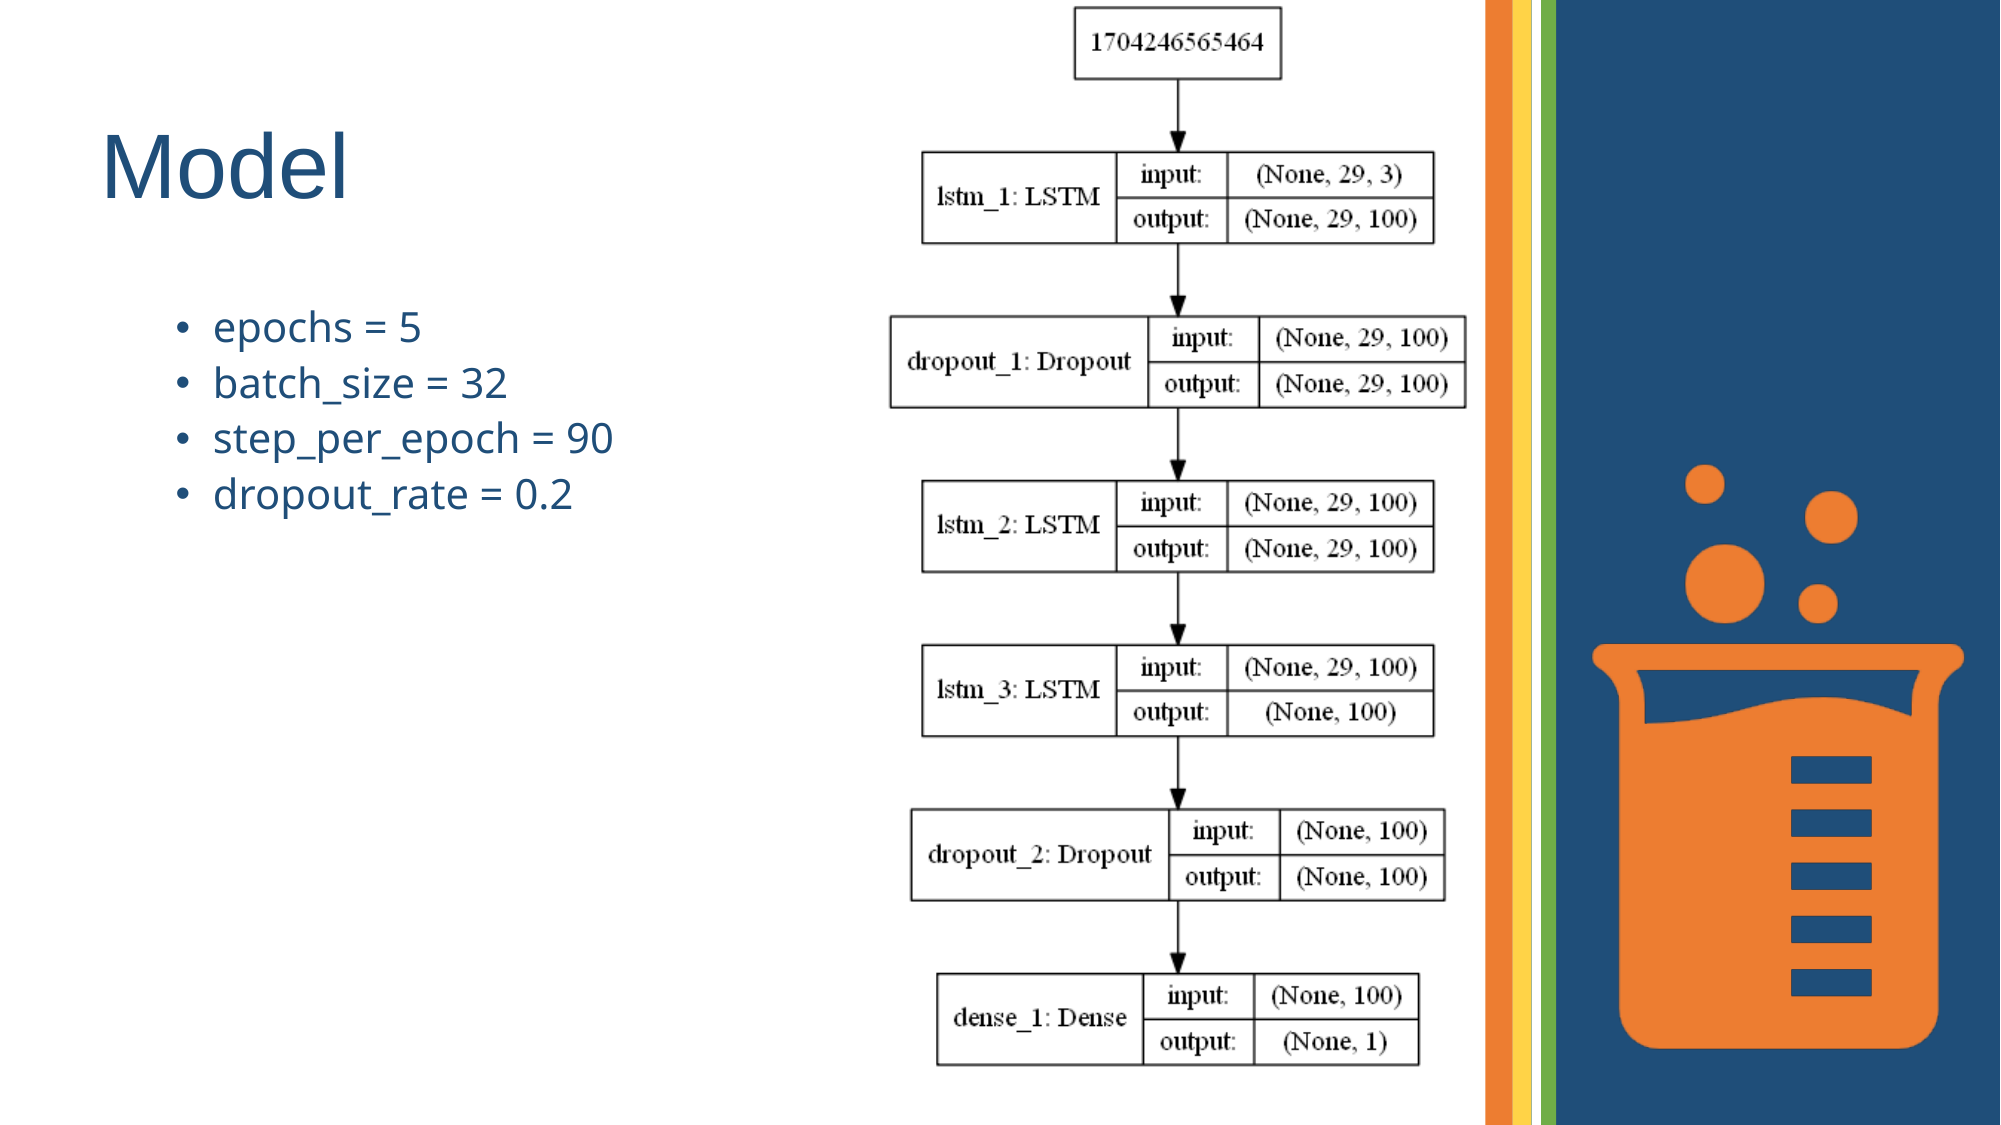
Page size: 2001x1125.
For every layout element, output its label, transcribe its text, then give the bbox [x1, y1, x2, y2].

title Model [85, 59, 883, 278]
text_box [1485, 1076, 2000, 1125]
picture [883, 0, 2000, 1076]
list epochs = 5 batch_size = 32 step_per_epoch = 90 dropout_rate = 0.2 [85, 299, 869, 1014]
text_box [1485, 0, 2000, 438]
